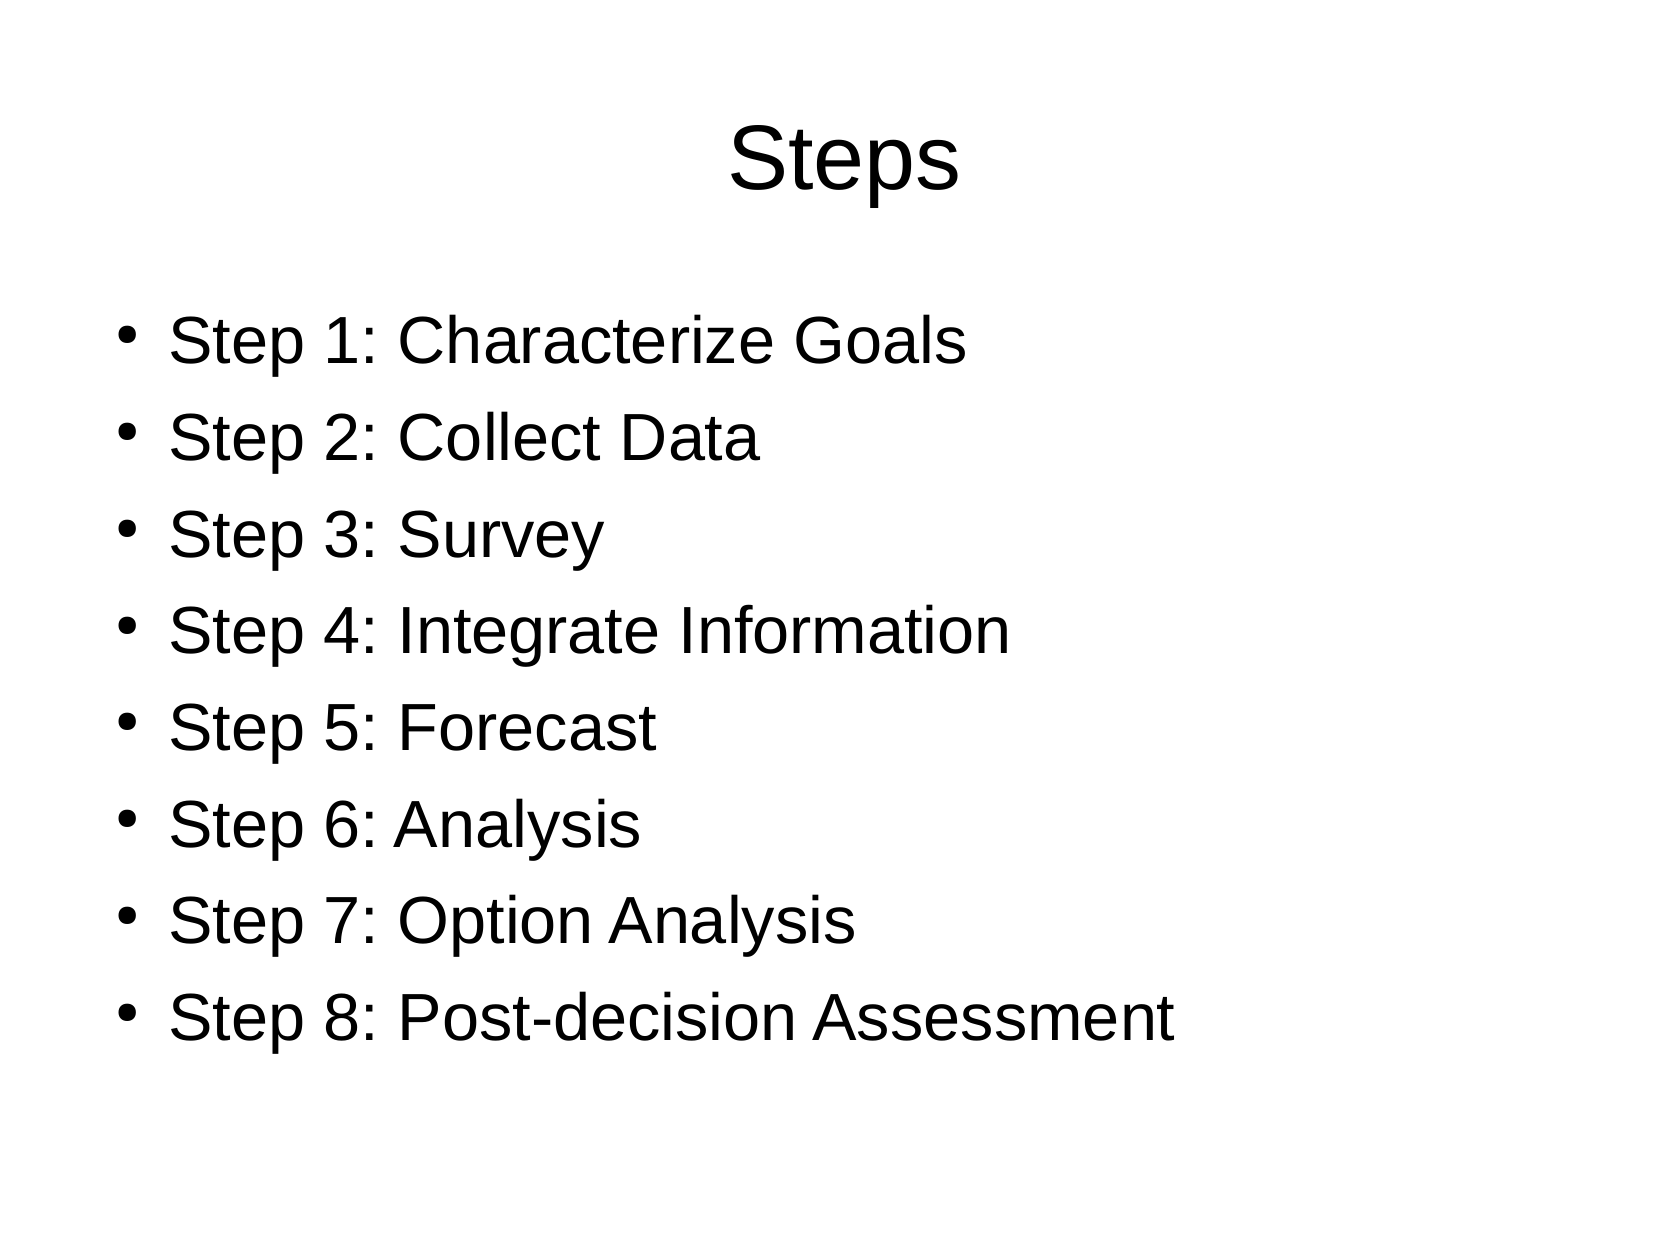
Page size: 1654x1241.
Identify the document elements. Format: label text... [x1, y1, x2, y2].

title Steps [82, 49, 1571, 257]
list Step 1: Characterize Goals Step 2: Collect Data Step 3: Survey Step 4: Integrate Information Step 5: Forecast Step 6: Analysis Step 7: Option Analysis Step 8: Post-decision Assessment [82, 289, 1571, 1108]
